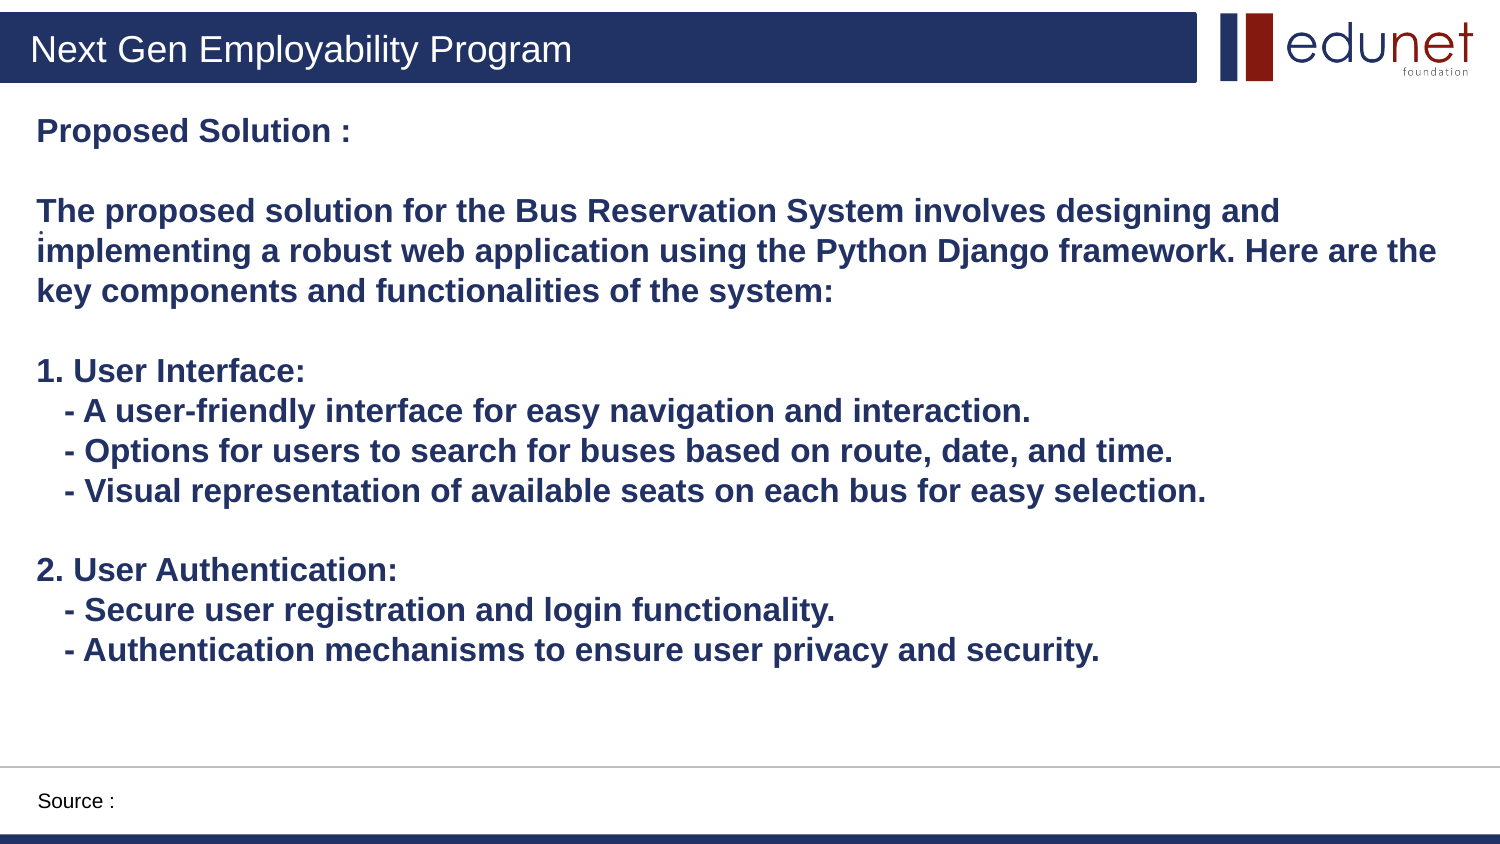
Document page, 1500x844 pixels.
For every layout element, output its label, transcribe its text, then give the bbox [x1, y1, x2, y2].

text_box . [22, 180, 1478, 249]
text_box Source : [22, 773, 139, 826]
picture [1279, 14, 1482, 83]
title Proposed Solution : The proposed solution for the Bus Reservation System involves designing and implementing a robust web application using the Python Django framework. Here are the key components and functionalities of the system: 1. User Interface: - A user-friendly interface for easy navigation and interaction. - Options for users to search for buses based on route, date, and time. - Visual representation of available seats on each bus for easy selection. 2. User Authentication: - Secure user registration and login functionality. - Authentication mechanisms to ensure user privacy and security. [21, 94, 1489, 165]
